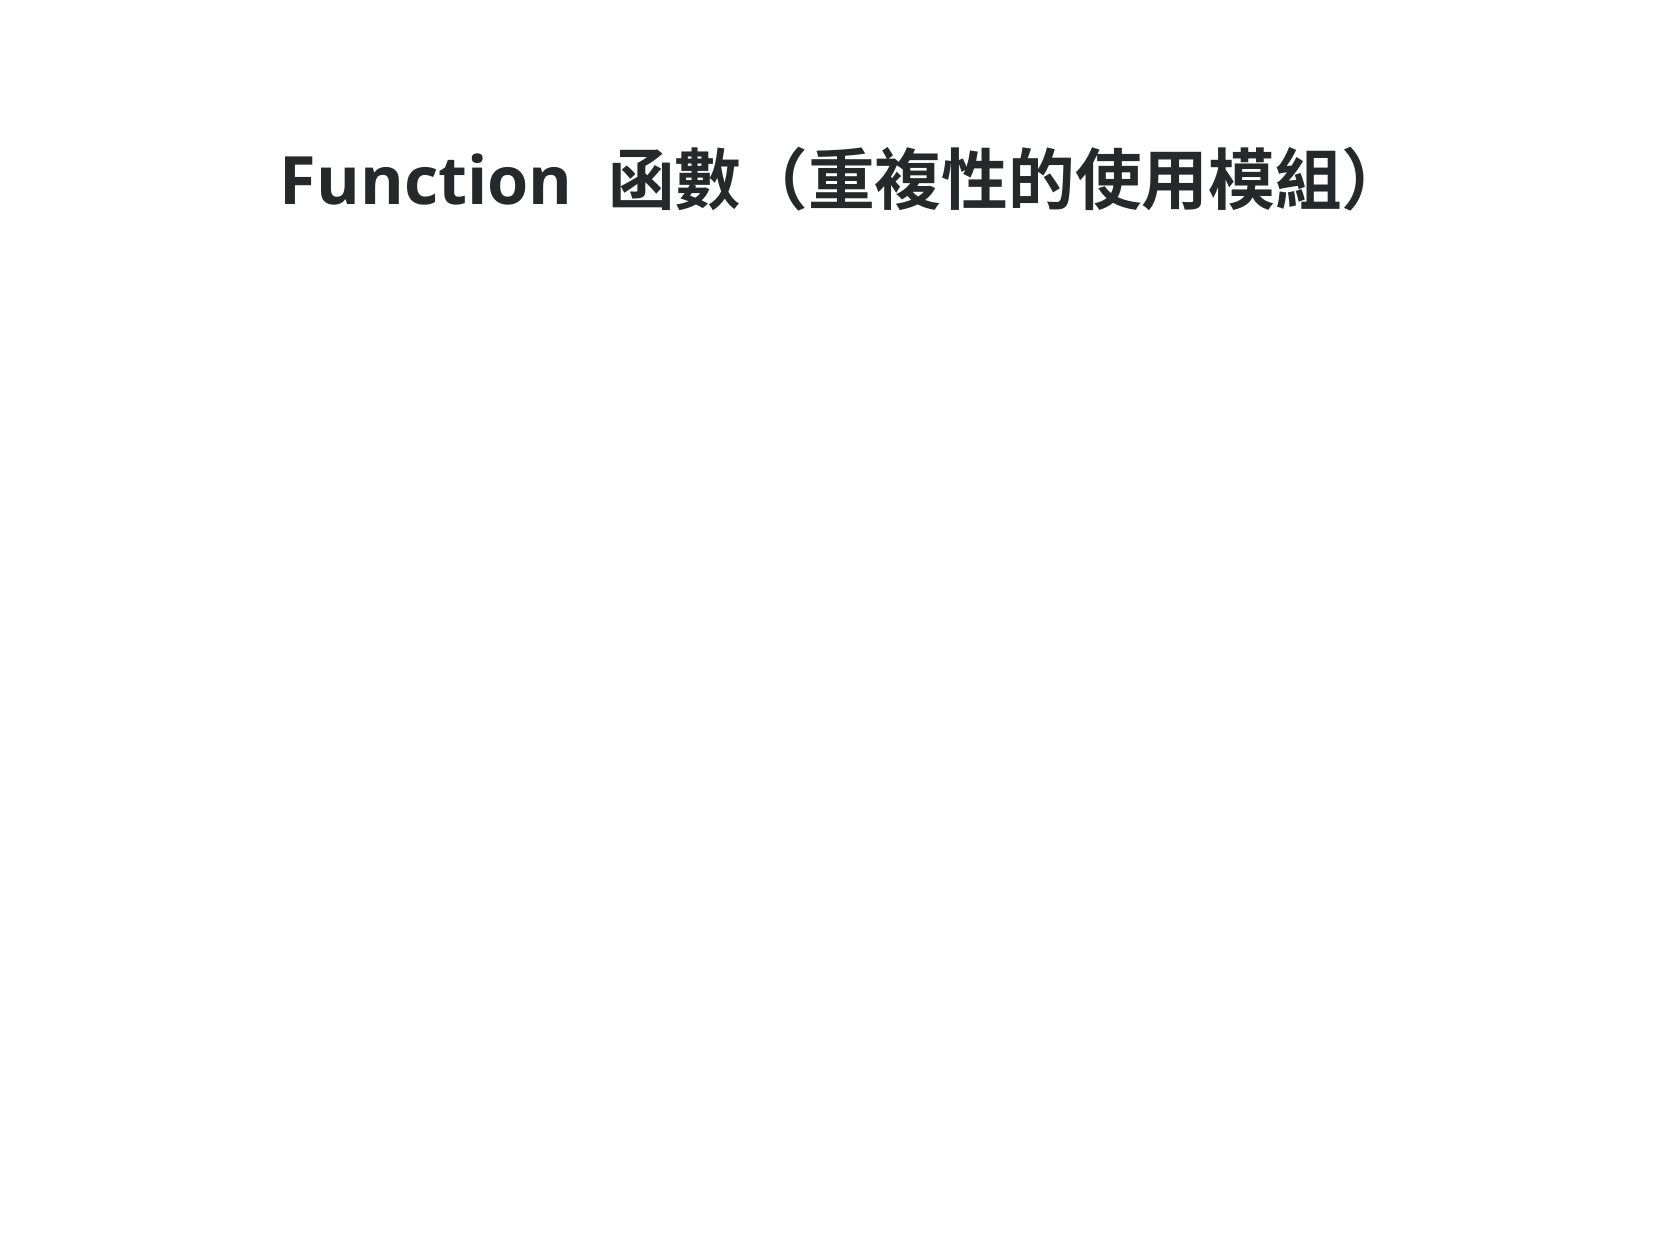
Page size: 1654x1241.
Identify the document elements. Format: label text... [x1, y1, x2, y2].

title Function 函數（重複性的使用模組） [82, 49, 1571, 257]
